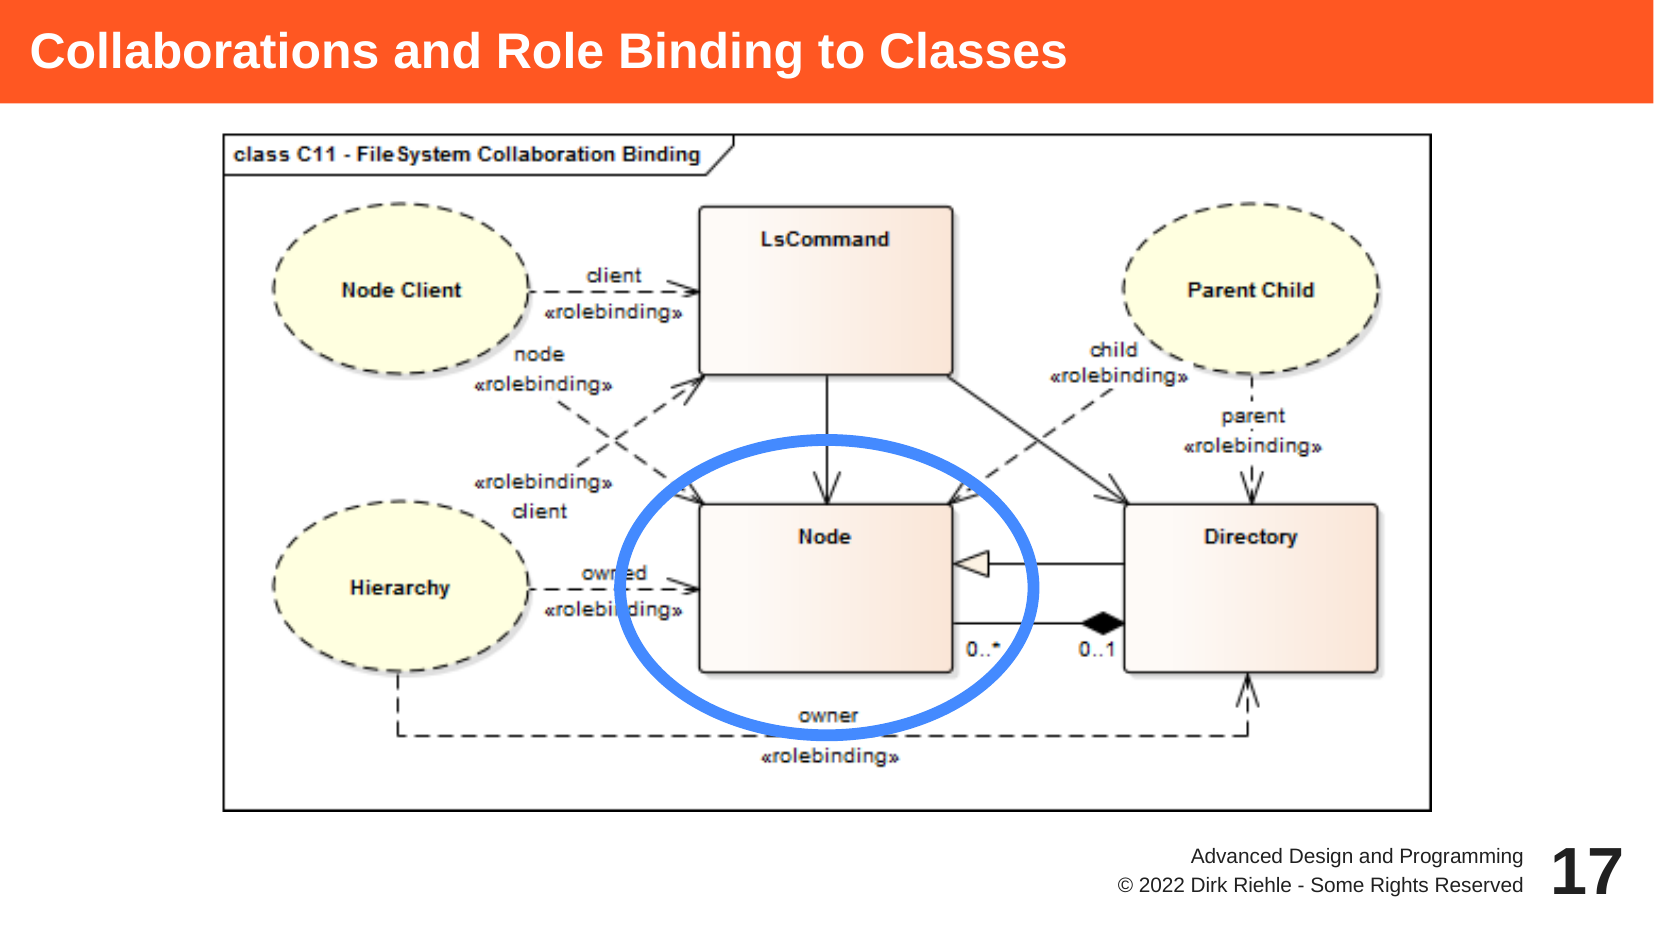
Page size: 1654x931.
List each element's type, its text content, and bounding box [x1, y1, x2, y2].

title Collaborations and Role Binding to Classes [0, 0, 1654, 104]
picture [221, 132, 1432, 813]
